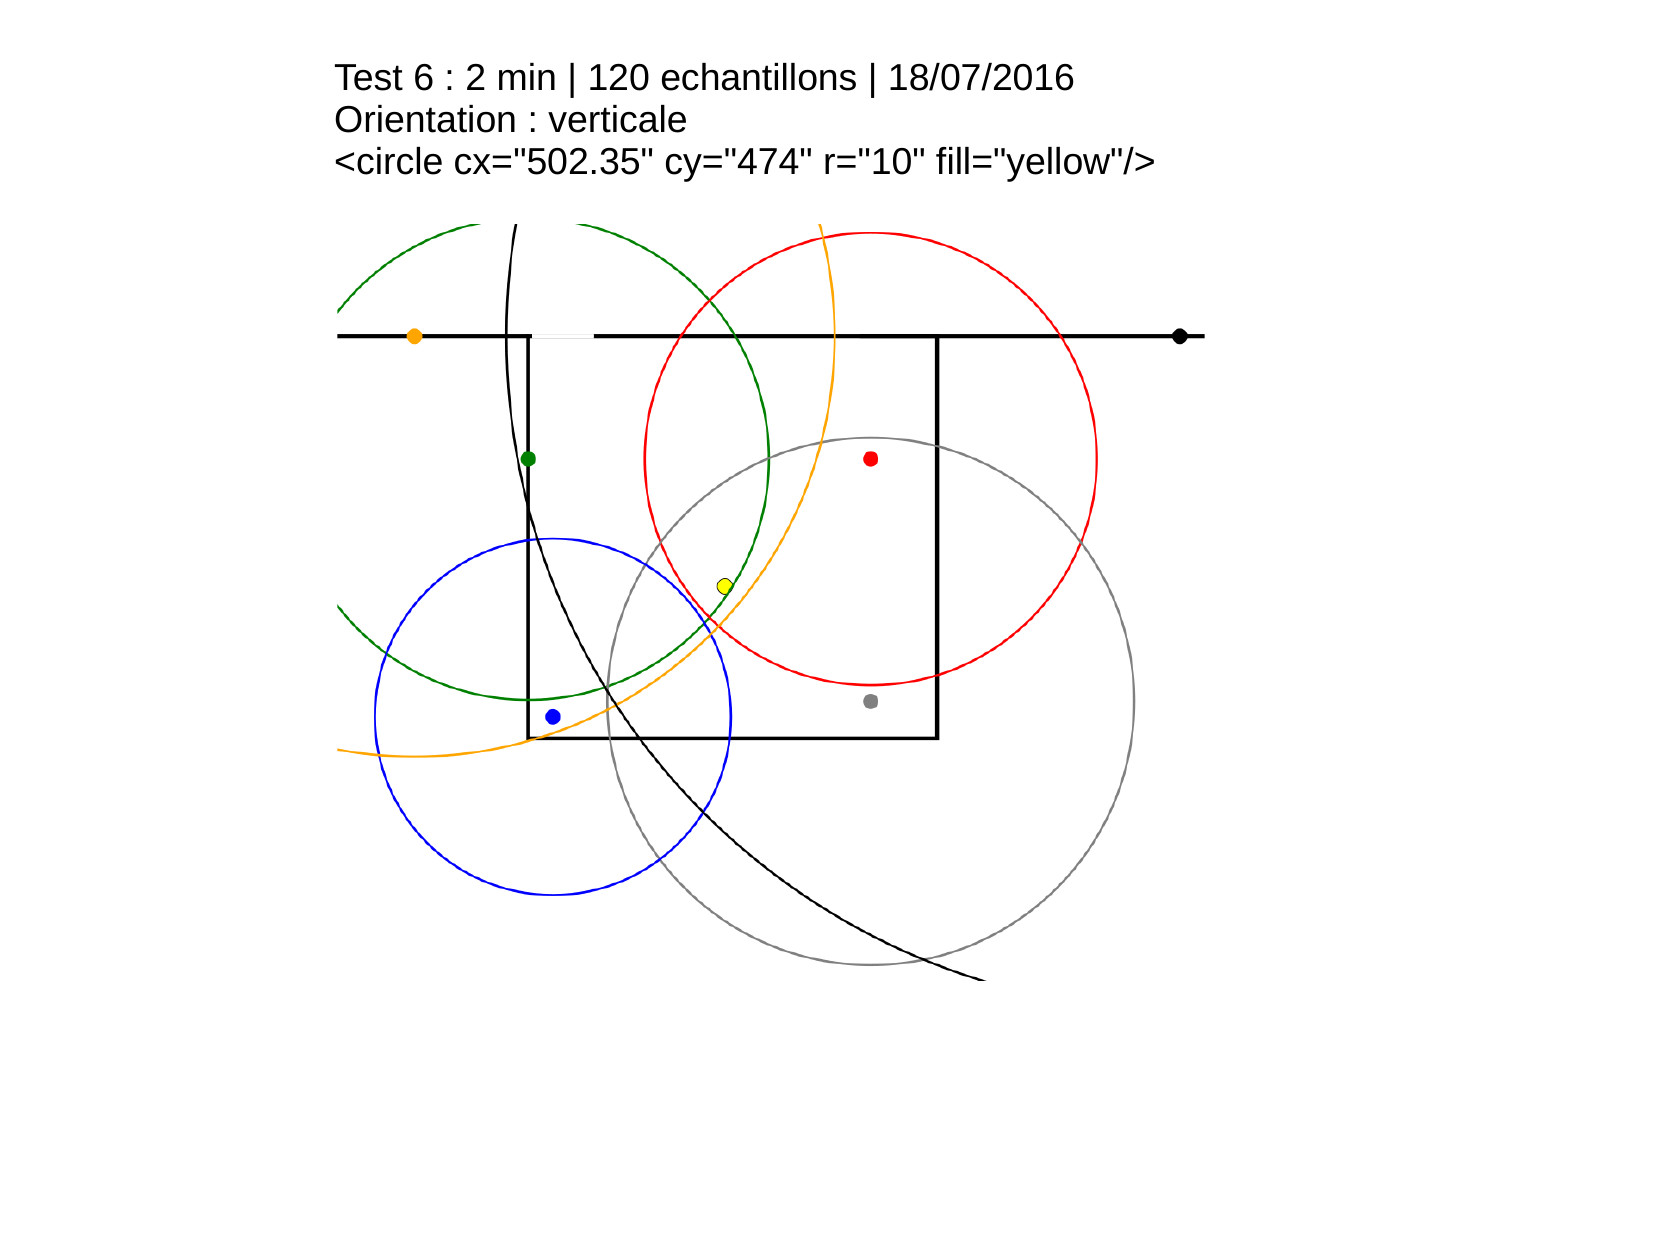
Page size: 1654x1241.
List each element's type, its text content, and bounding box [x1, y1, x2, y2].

picture [337, 224, 1205, 981]
text_box Test 6 : 2 min | 120 echantillons | 18/07/2016 Orientation : verticale <circle cx="502.35" cy="474" r="10" fill="yellow"/> [319, 49, 1180, 191]
